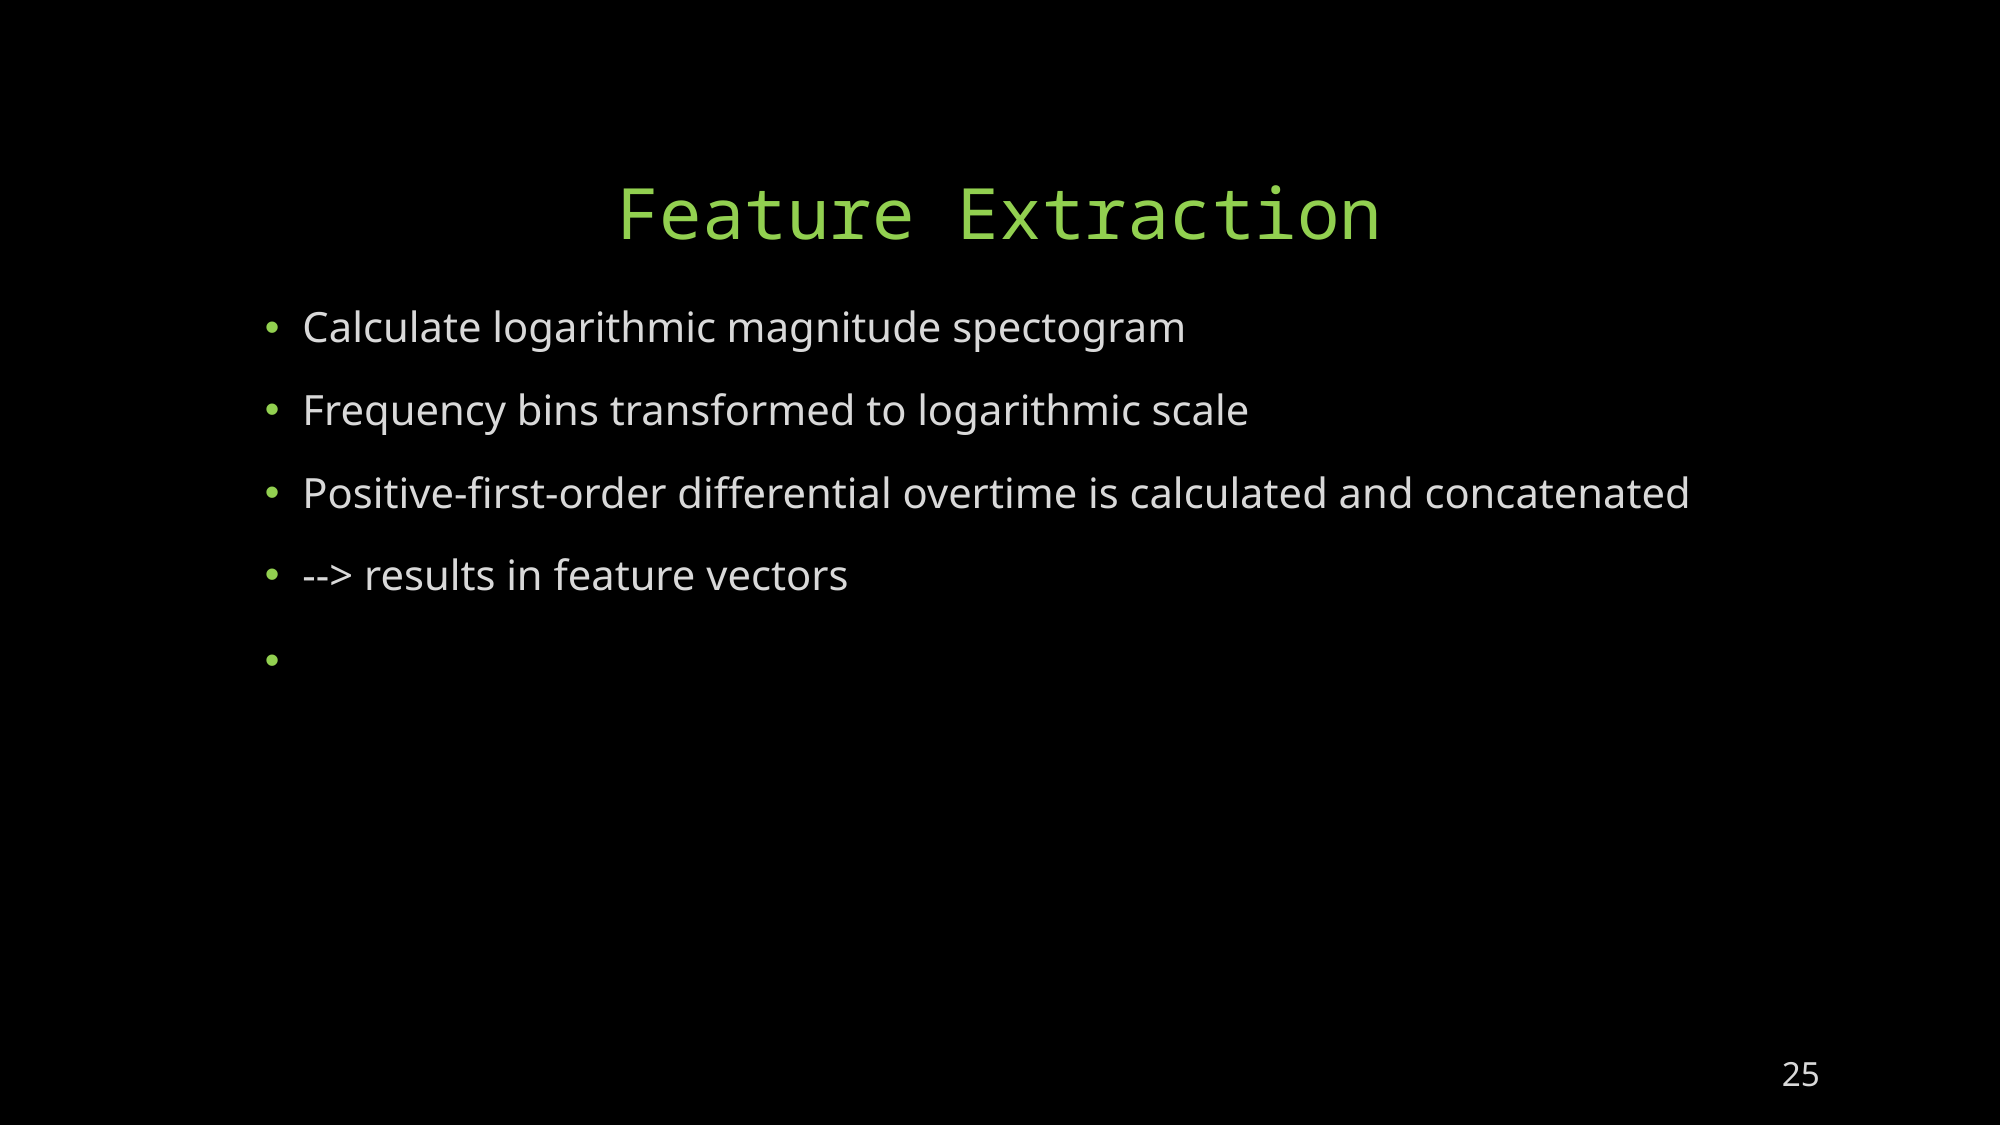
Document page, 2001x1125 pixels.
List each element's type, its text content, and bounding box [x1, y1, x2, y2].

text_box [1766, 1046, 1905, 1089]
title Feature Extraction [249, 75, 1750, 263]
list Calculate logarithmic magnitude spectogram Frequency bins transformed to logarithmic scale Positive-first-order differential overtime is calculated and concatenated --> results in feature vectors [249, 299, 1750, 1000]
